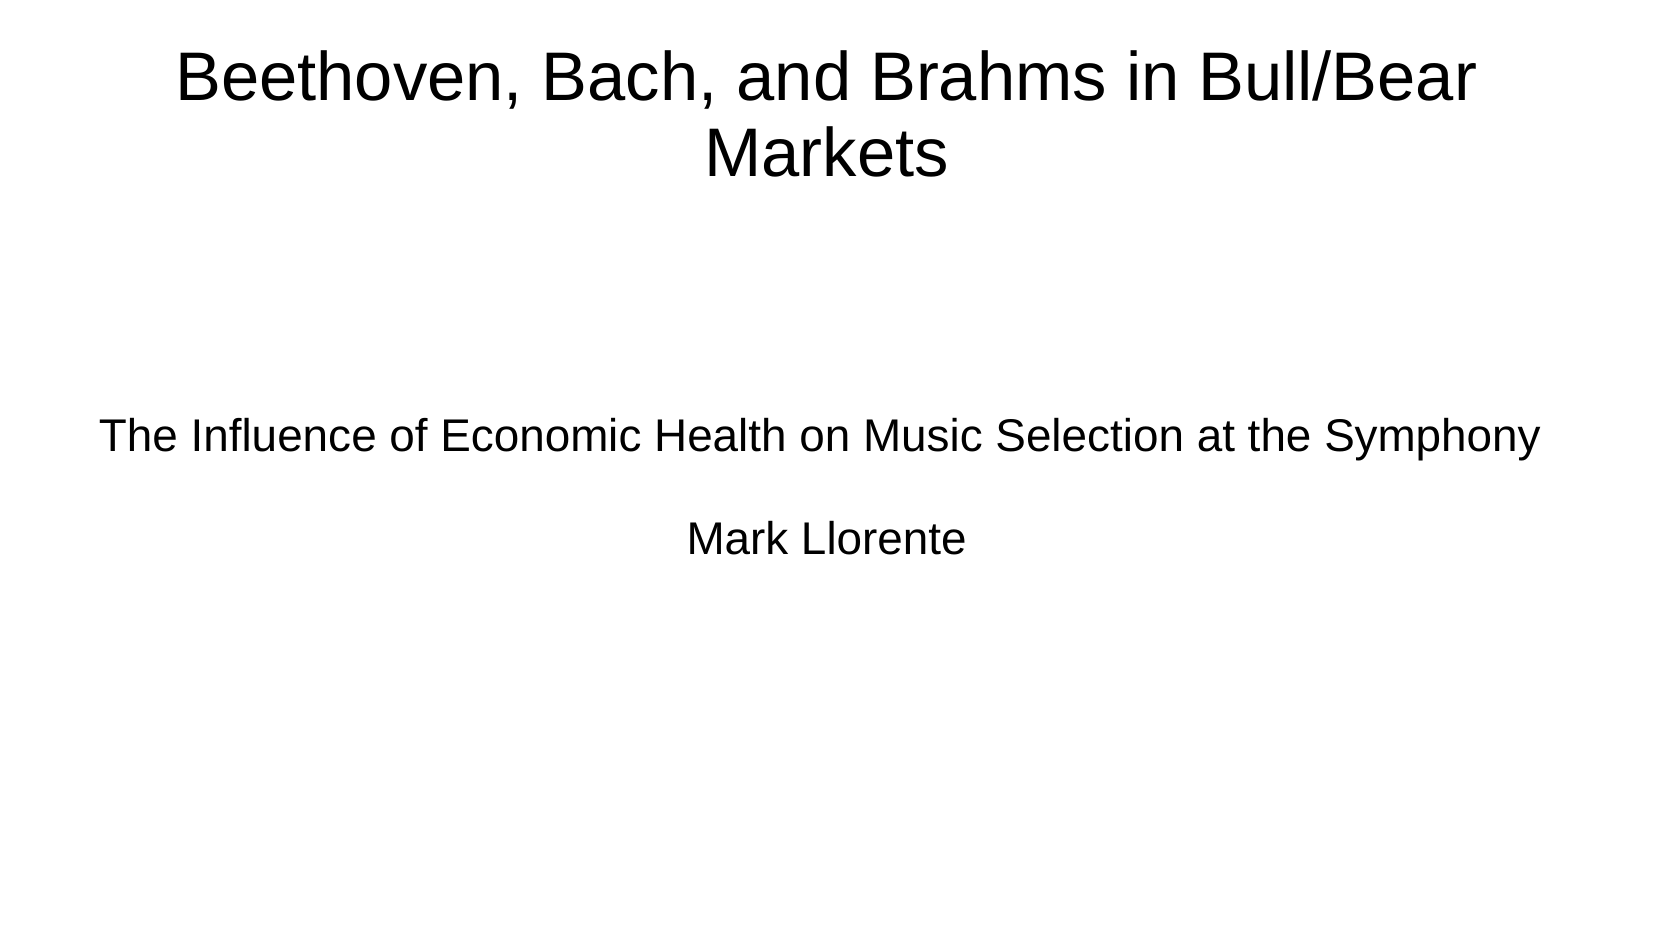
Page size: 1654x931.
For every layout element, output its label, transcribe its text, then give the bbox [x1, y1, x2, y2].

subtitle The Influence of Economic Health on Music Selection at the Symphony Mark Llorente [82, 217, 1571, 758]
title Beethoven, Bach, and Brahms in Bull/Bear Markets [82, 37, 1571, 193]
